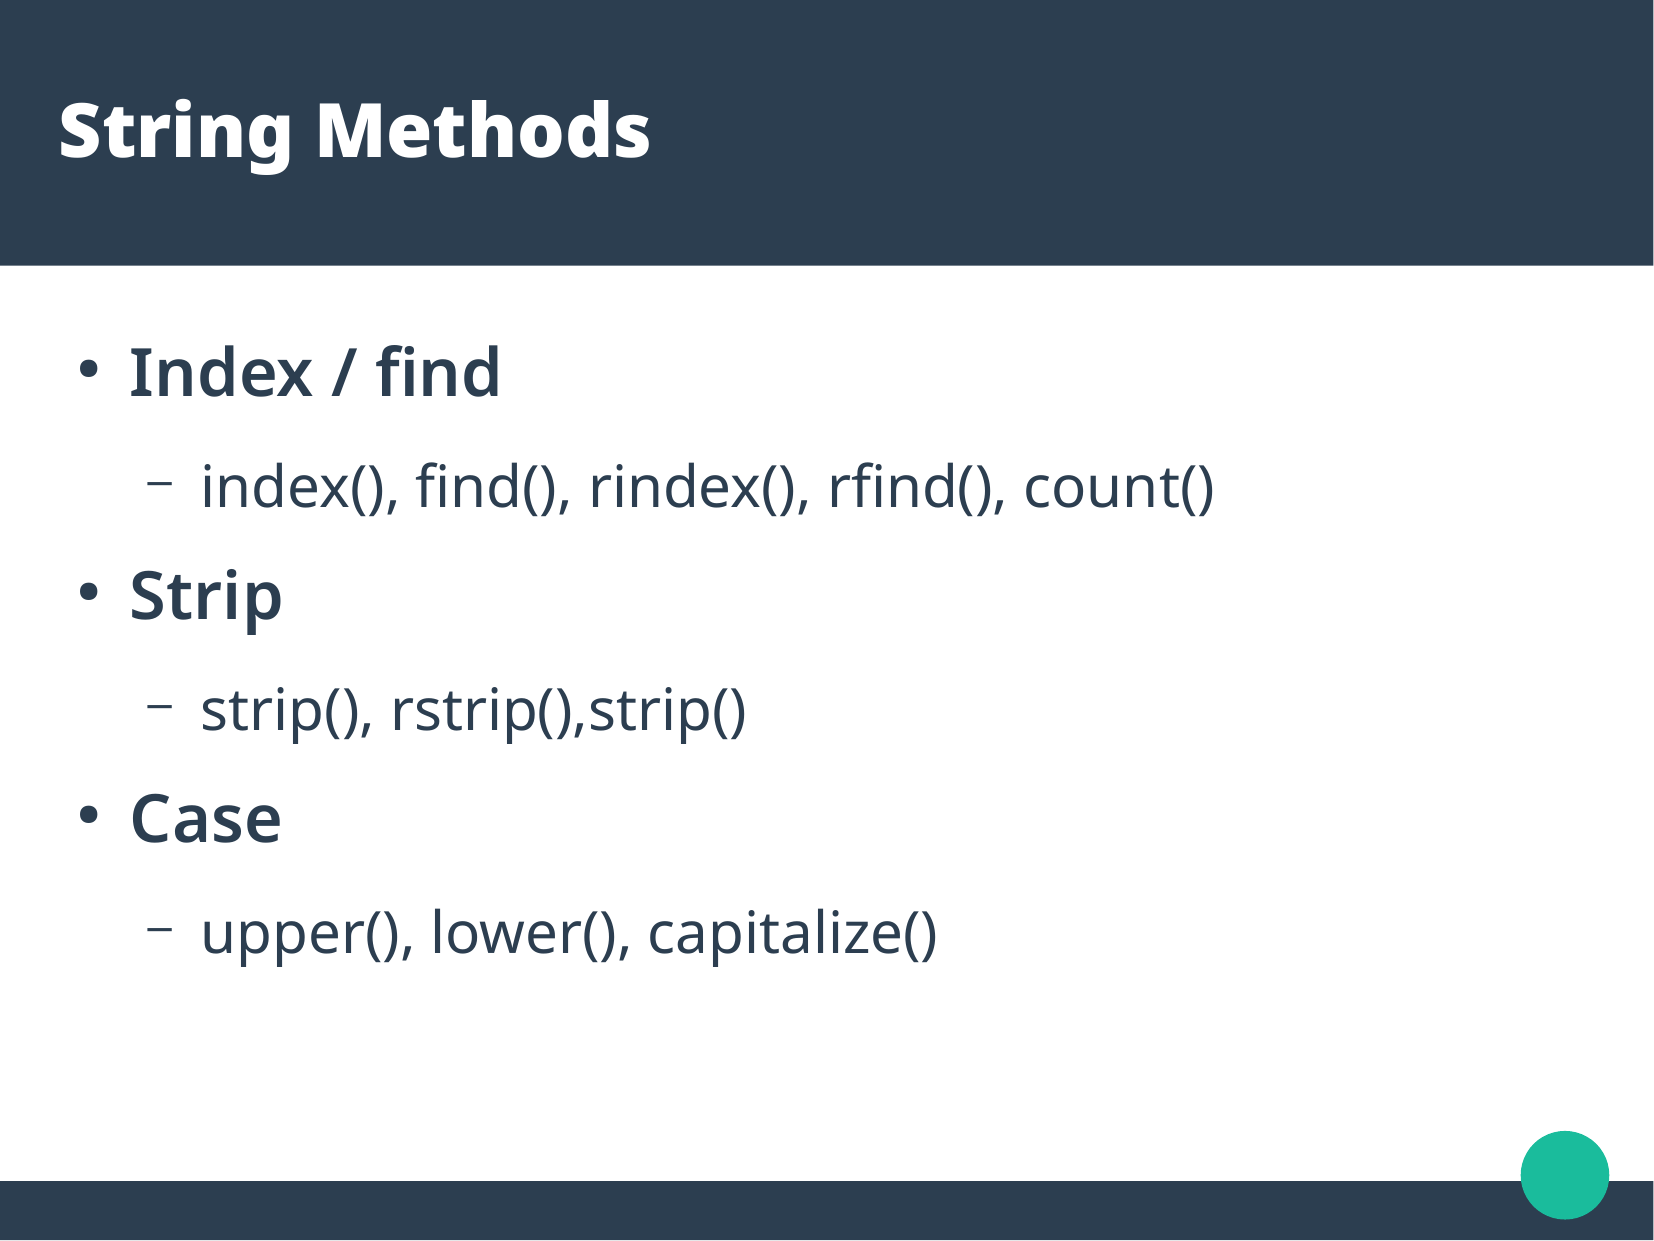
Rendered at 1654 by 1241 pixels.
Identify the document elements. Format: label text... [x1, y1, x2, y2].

title String Methods [59, 49, 1595, 207]
list Index / find index(), find(), rindex(), rfind(), count() Strip strip(), rstrip(),strip() Case upper(), lower(), capitalize() [59, 324, 1595, 1152]
